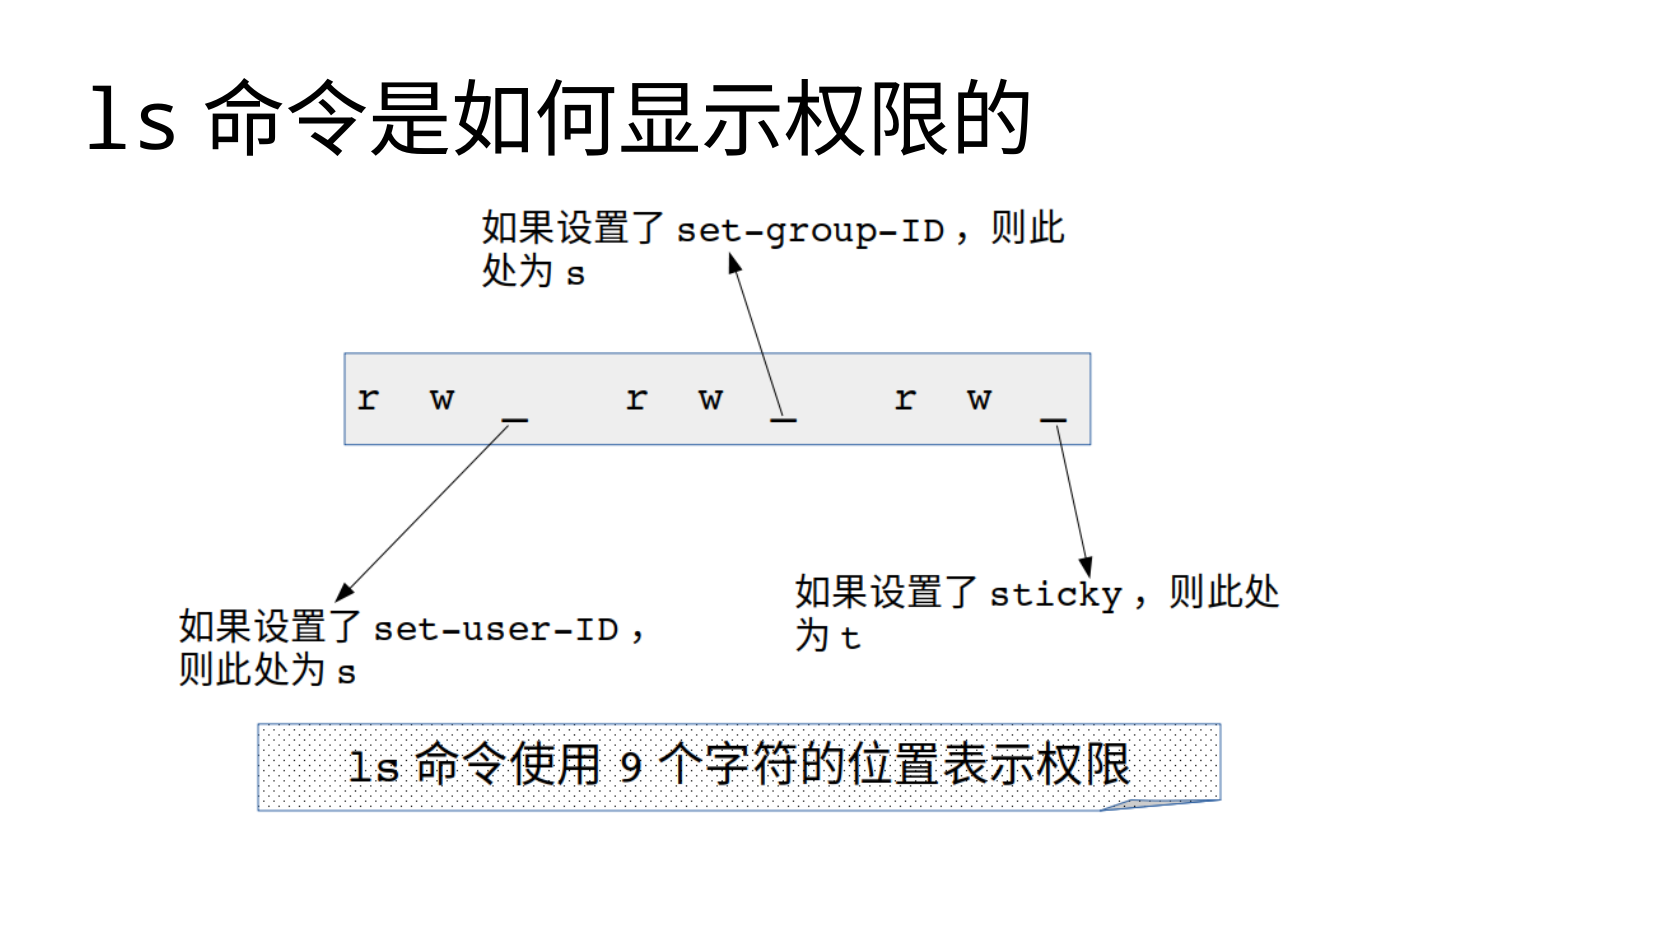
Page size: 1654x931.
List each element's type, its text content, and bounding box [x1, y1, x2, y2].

picture [94, 165, 1441, 923]
title ls命令是如何显示权限的 [82, 37, 1571, 189]
